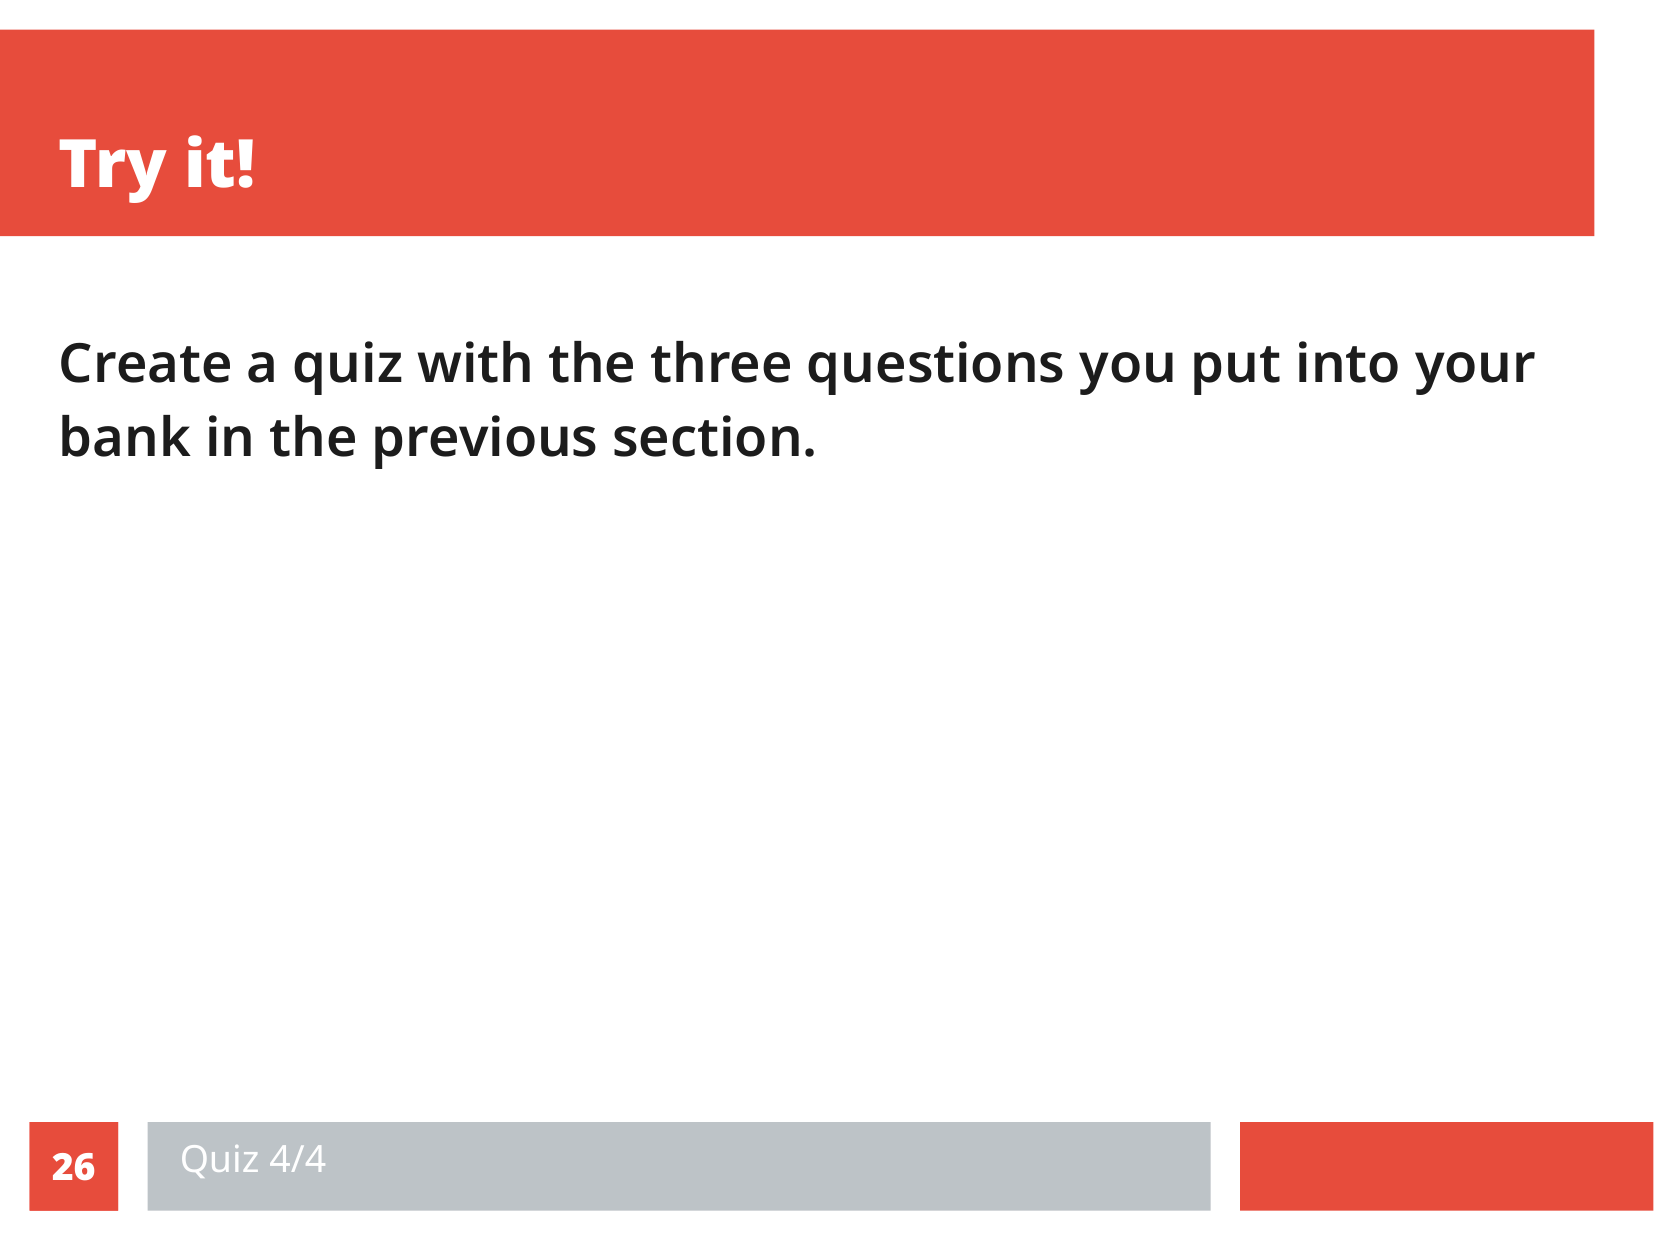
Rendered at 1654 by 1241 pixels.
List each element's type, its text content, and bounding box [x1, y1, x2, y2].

list Create a quiz with the three questions you put into your bank in the previous section. [59, 324, 1565, 1093]
text_box Quiz 4/4 [165, 1125, 736, 1184]
title Try it! [59, 59, 1595, 207]
